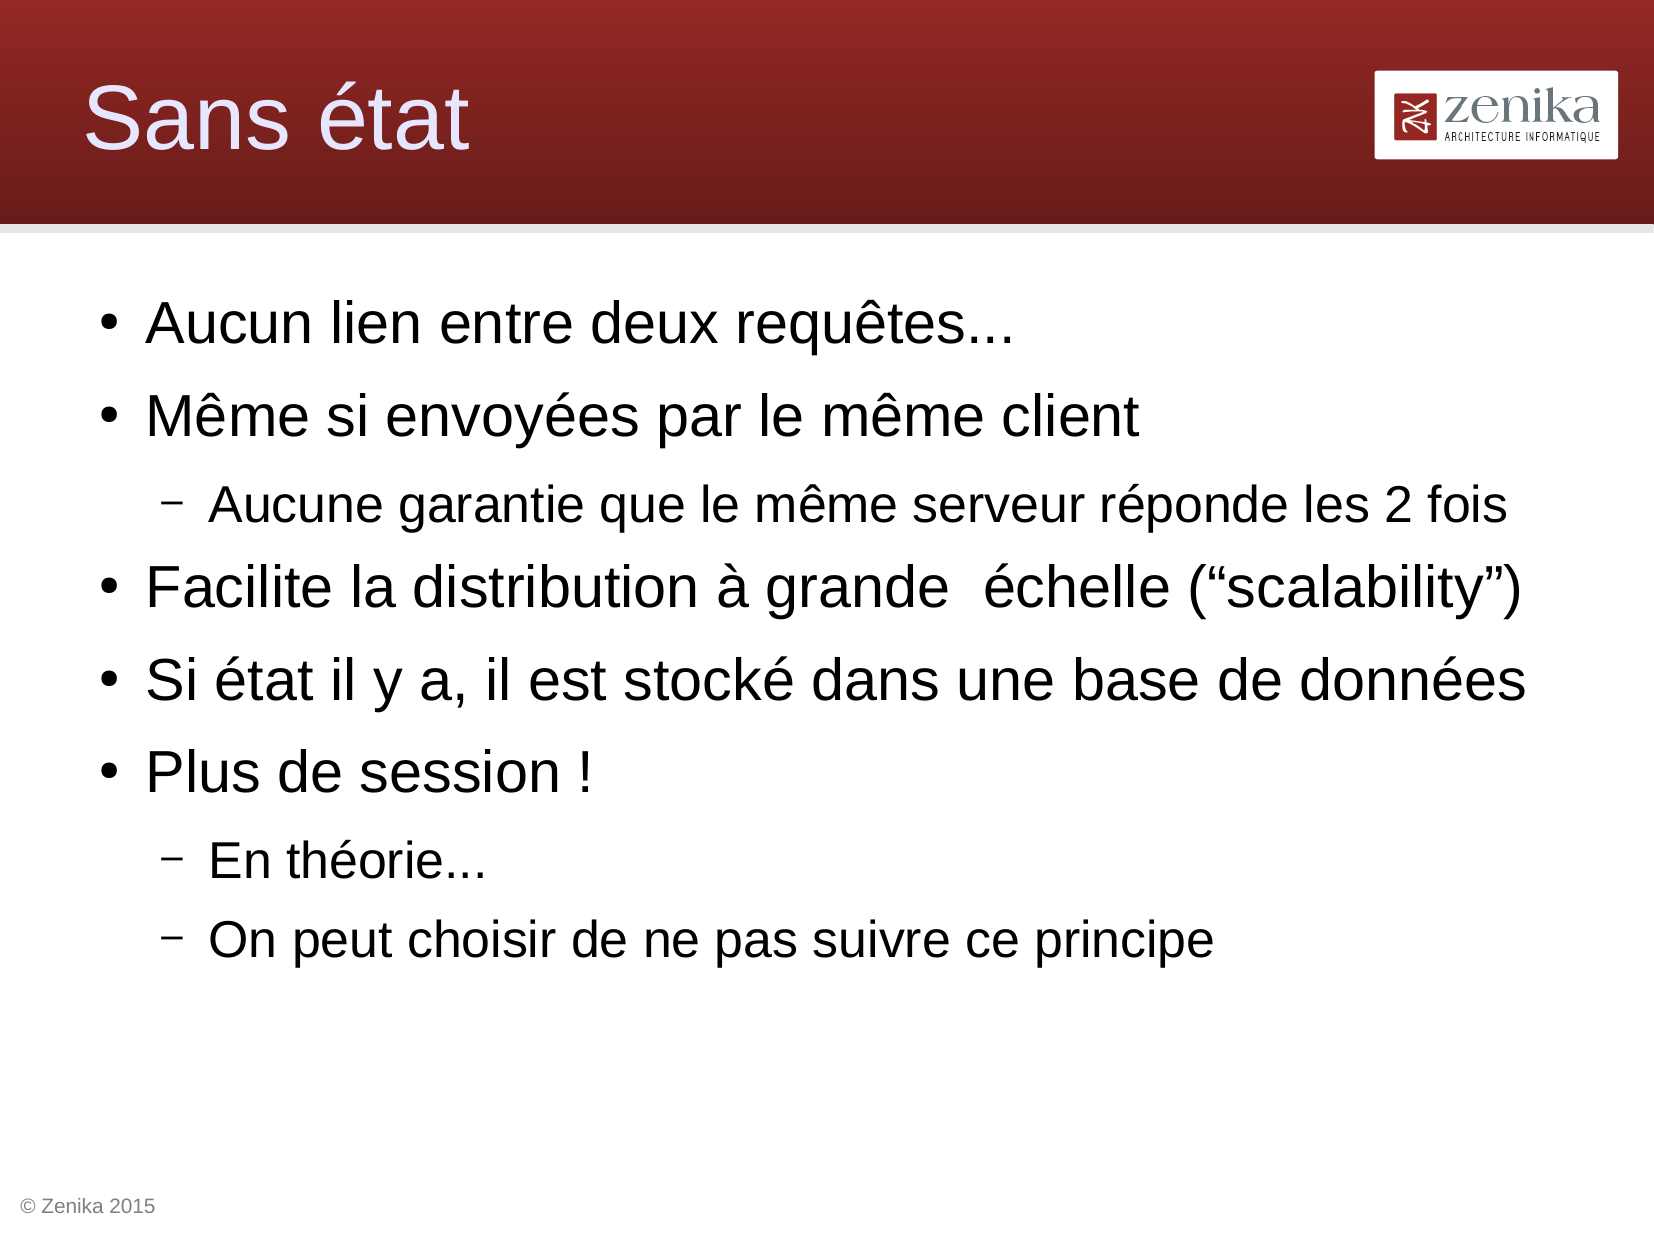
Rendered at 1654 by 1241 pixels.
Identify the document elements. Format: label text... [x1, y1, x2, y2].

title Sans état [82, 13, 1571, 222]
picture [1571, 82, 1600, 149]
list Aucun lien entre deux requêtes... Même si envoyées par le même client Aucune garantie que le même serveur réponde les 2 fois Facilite la distribution à grande échelle (“scalability”) Si état il y a, il est stocké dans une base de données Plus de session ! En théorie... On peut choisir de ne pas suivre ce principe [82, 290, 1538, 1010]
